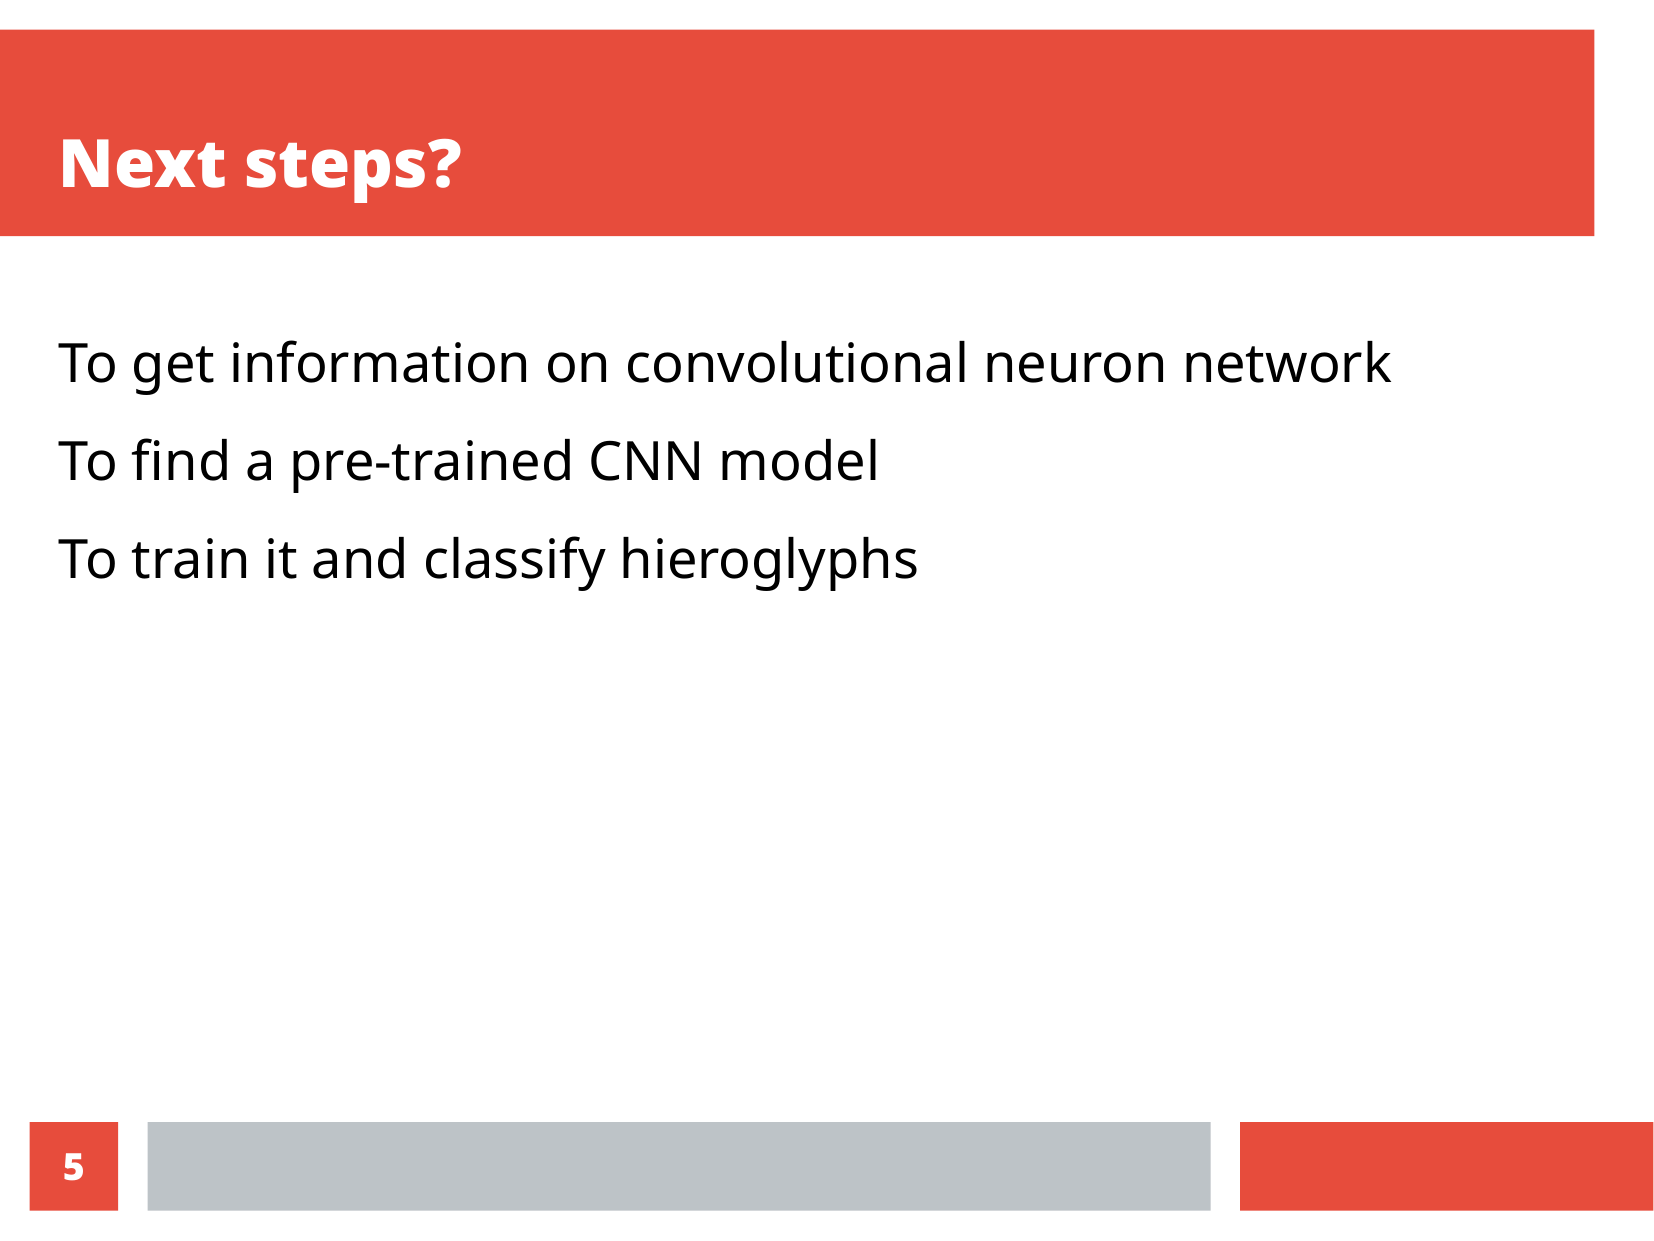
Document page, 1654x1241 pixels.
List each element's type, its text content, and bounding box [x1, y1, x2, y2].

list To get information on convolutional neuron network To find a pre-trained CNN model To train it and classify hieroglyphs [59, 324, 1565, 1093]
title Next steps? [59, 59, 1595, 207]
